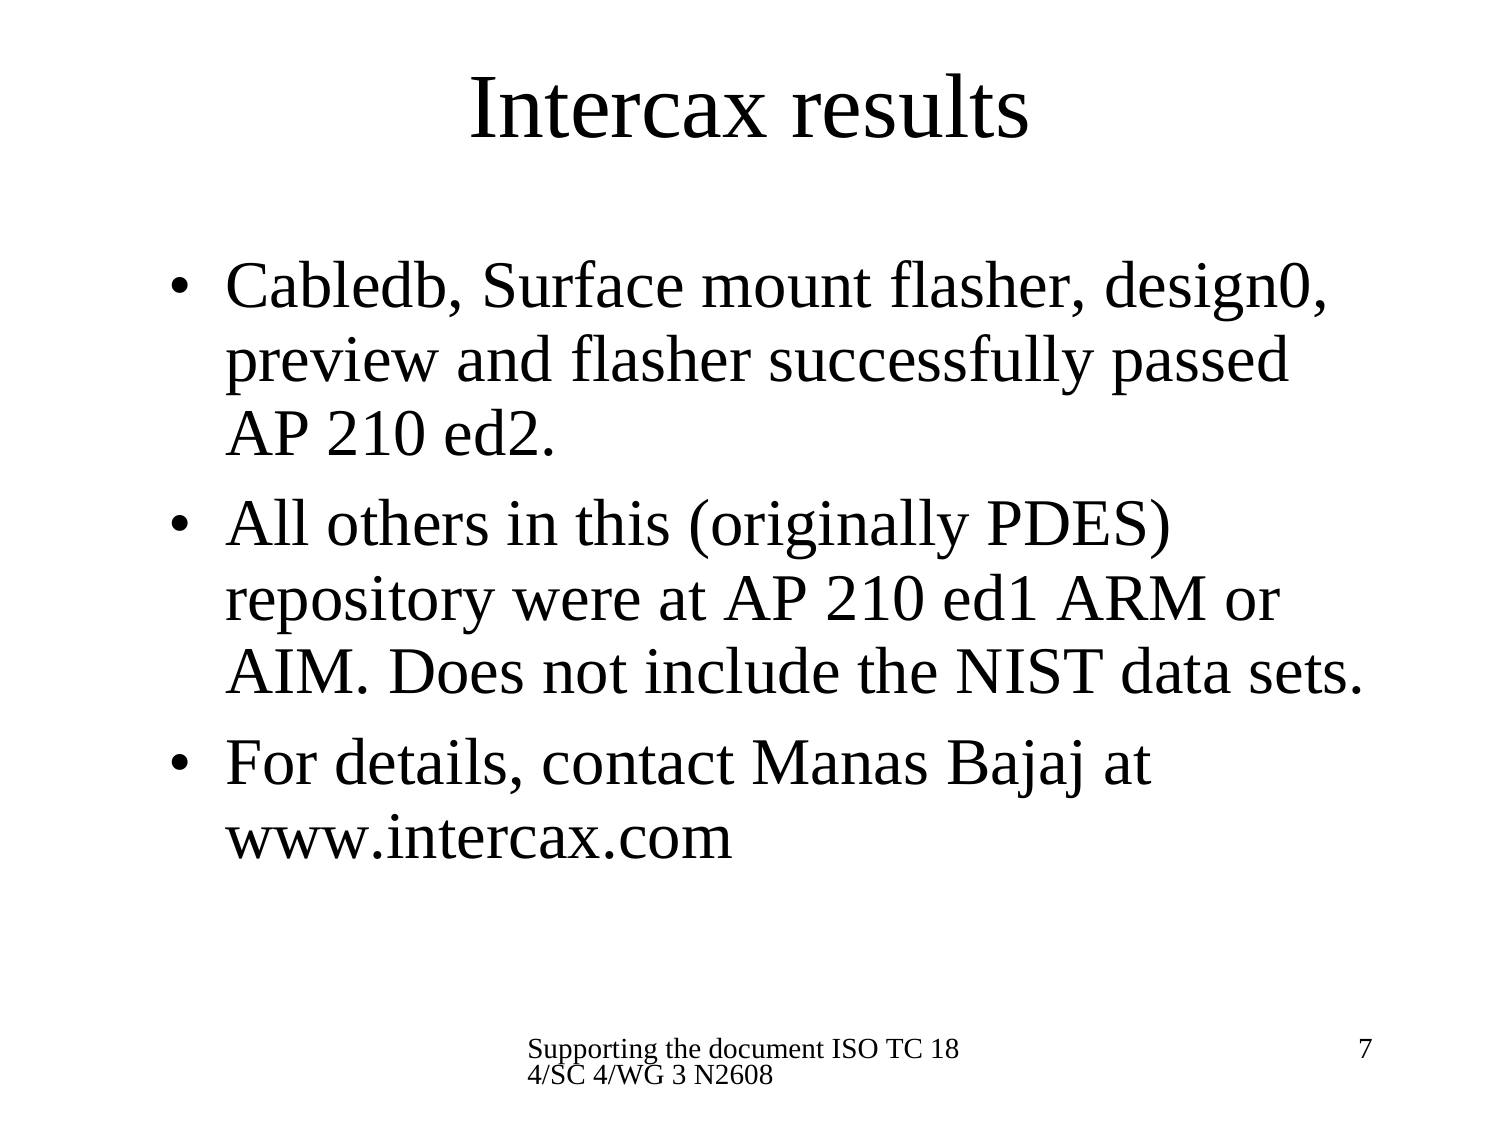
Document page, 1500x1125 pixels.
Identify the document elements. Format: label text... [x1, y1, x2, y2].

title Intercax results [112, 12, 1388, 201]
list Cabledb, Surface mount flasher, design0, preview and flasher successfully passed AP 210 ed2. All others in this (originally PDES) repository were at AP 210 ed1 ARM or AIM. Does not include the NIST data sets. For details, contact Manas Bajaj at www.intercax.com [112, 247, 1388, 901]
